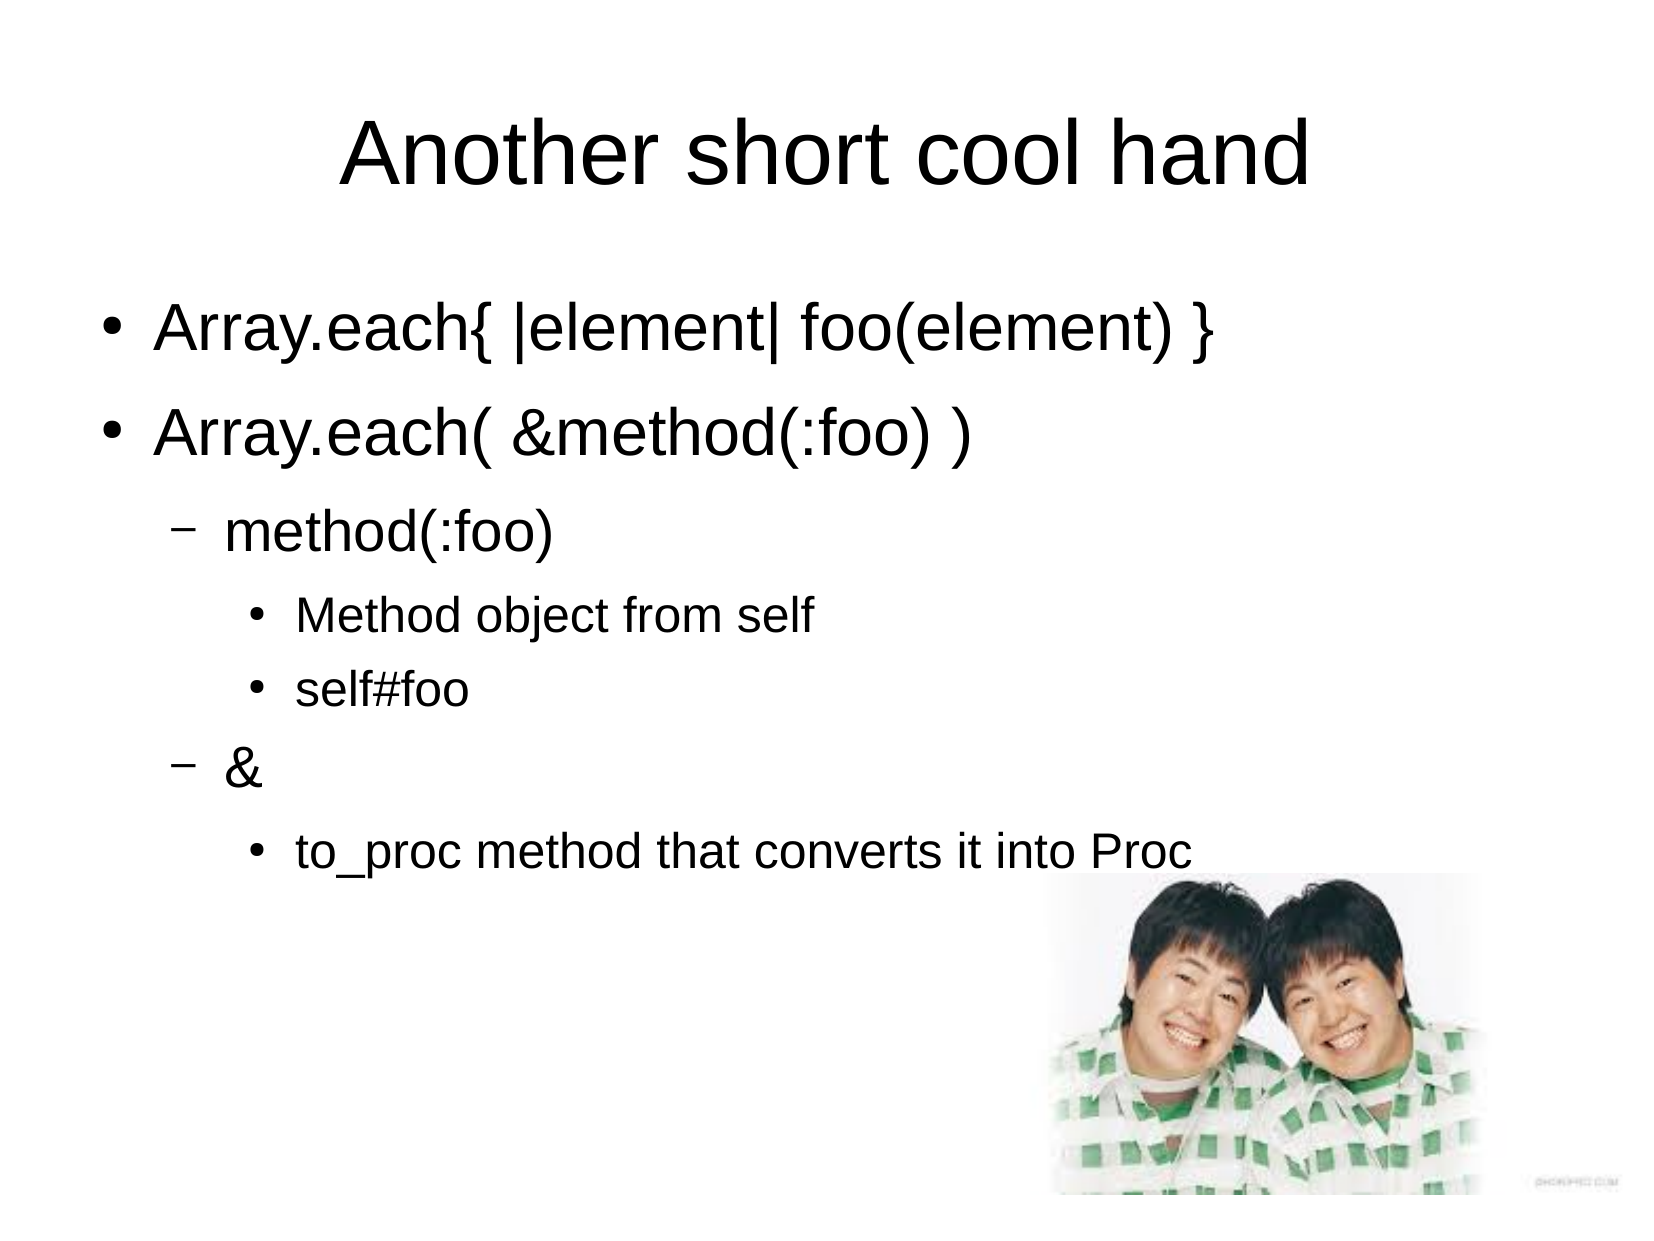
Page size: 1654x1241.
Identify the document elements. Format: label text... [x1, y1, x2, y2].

list Array.each{ |element| foo(element) } Array.each( &method(:foo) ) method(:foo) Method object from self self#foo & to_proc method that converts it into Proc [82, 290, 1524, 1010]
title Another short cool hand [82, 49, 1571, 257]
picture [897, 873, 1631, 1195]
